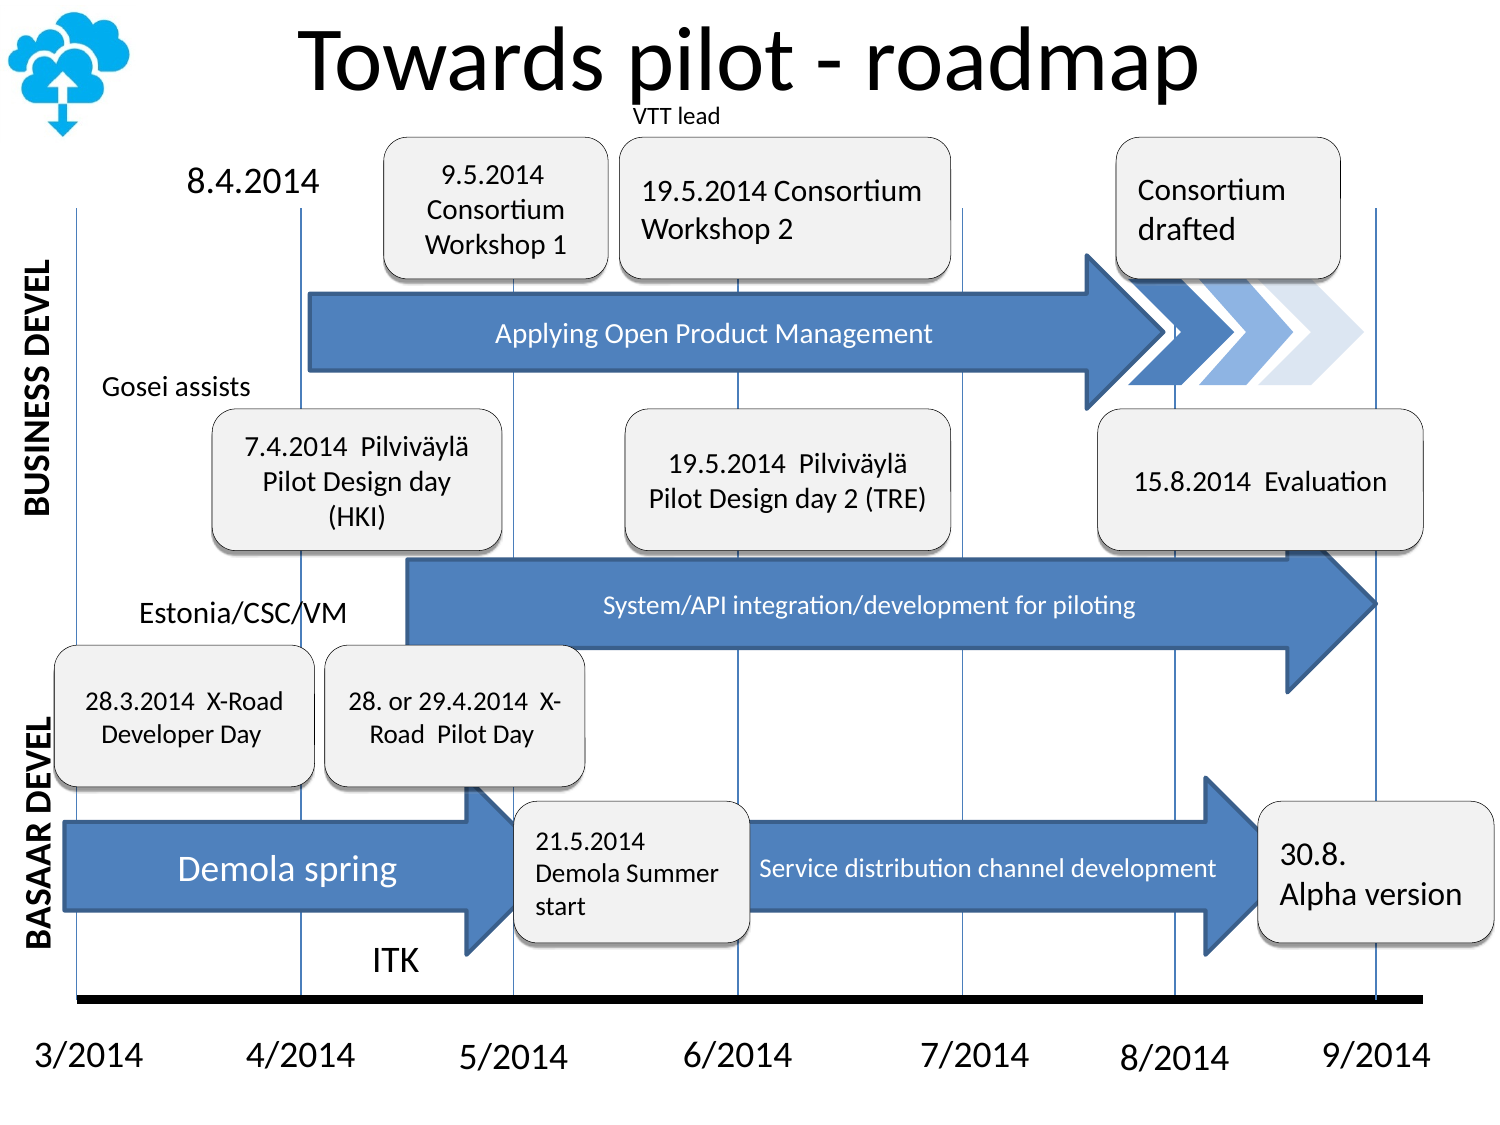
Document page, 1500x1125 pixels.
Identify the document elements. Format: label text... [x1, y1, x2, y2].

text_box Gosei assists [87, 359, 266, 410]
picture [0, 5, 136, 143]
text_box 19.5.2014 Pilviväylä Pilot Design day 2 (TRE) [625, 408, 951, 551]
text_box 5/2014 [443, 1024, 583, 1085]
text_box VTT lead [618, 92, 737, 138]
text_box Applying Open Product Management [309, 255, 1164, 409]
text_box 30.8. Alpha version [1257, 801, 1495, 943]
text_box 6/2014 [668, 1023, 808, 1083]
text_box 7.4.2014 Pilviväylä Pilot Design day (HKI) [212, 408, 502, 551]
text_box [1127, 278, 1235, 386]
text_box System/API integration/development for piloting [407, 551, 1376, 693]
text_box BASAAR DEVEL [5, 701, 66, 965]
text_box ITK [357, 927, 435, 987]
text_box [1257, 279, 1365, 386]
text_box 21.5.2014 Demola Summer start [513, 801, 750, 943]
text_box Demola spring [64, 787, 513, 955]
text_box 9.5.2014 Consortium Workshop 1 [383, 137, 609, 279]
text_box 3/2014 [19, 1023, 159, 1083]
text_box [1198, 279, 1294, 386]
text_box Service distribution channel development [750, 777, 1257, 955]
text_box BUSINESS DEVEL [4, 244, 65, 533]
text_box Estonia/CSC/VM [124, 584, 363, 638]
text_box 19.5.2014 Consortium Workshop 2 [619, 137, 951, 279]
text_box 7/2014 [905, 1023, 1045, 1083]
text_box 8.4.2014 [171, 148, 335, 209]
text_box Consortium drafted [1116, 137, 1341, 279]
text_box 8/2014 [1105, 1025, 1245, 1086]
text_box 28.3.2014 X-Road Developer Day [54, 645, 315, 787]
text_box 4/2014 [231, 1023, 371, 1083]
text_box 9/2014 [1306, 1023, 1446, 1083]
title Towards pilot - roadmap [75, 0, 1425, 148]
text_box 15.8.2014 Evaluation [1097, 408, 1424, 551]
text_box 28. or 29.4.2014 X-Road Pilot Day [324, 645, 586, 787]
